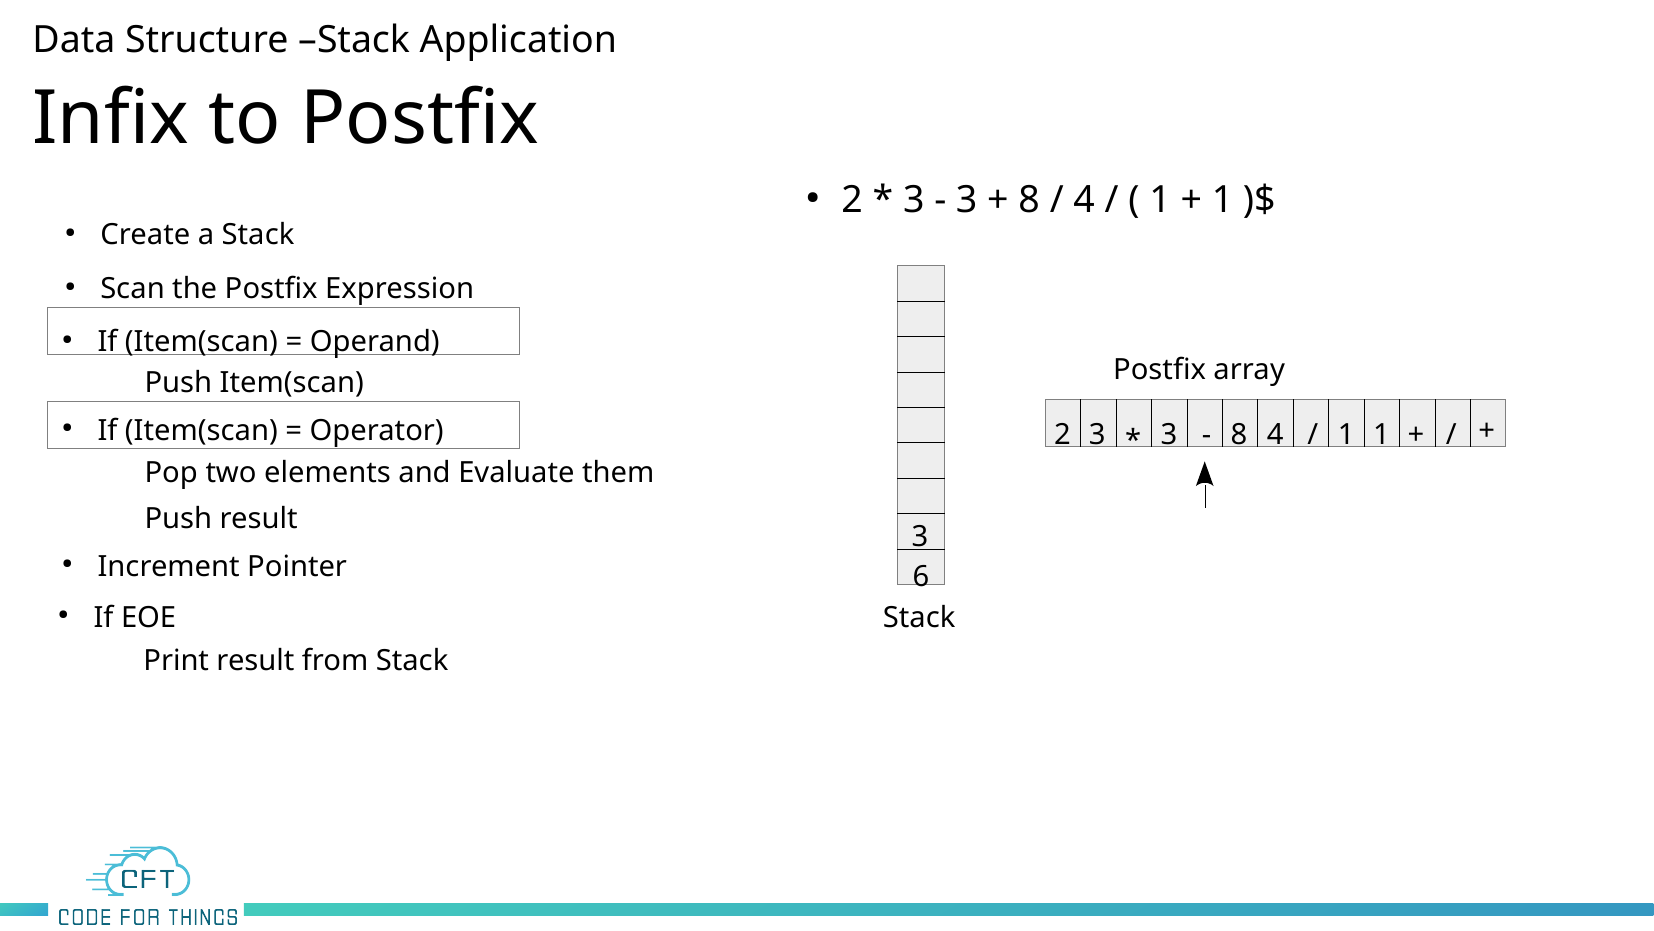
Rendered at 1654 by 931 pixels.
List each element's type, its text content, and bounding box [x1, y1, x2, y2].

text_box [1117, 399, 1151, 411]
text_box - [1187, 405, 1236, 455]
text_box [1365, 399, 1399, 405]
text_box 2 * 3 - 3 + 8 / 4 / ( 1 + 1 )$ [791, 165, 1377, 225]
text_box [1258, 399, 1293, 405]
text_box [496, 401, 520, 449]
text_box [1188, 399, 1222, 405]
text_box [1436, 399, 1470, 405]
text_box [897, 265, 945, 301]
text_box [897, 479, 945, 507]
text_box Push result [94, 490, 426, 550]
text_box 4 [1252, 405, 1292, 455]
text_box Push Item(scan) [94, 373, 426, 401]
text_box 3 [1145, 405, 1187, 455]
text_box + [1463, 401, 1518, 451]
text_box Create a Stack [50, 206, 355, 266]
text_box If (Item(scan) = Operator) [47, 401, 496, 461]
title Data Structure –Stack Application Infix to Postfix [32, 12, 1536, 166]
text_box Stack [868, 588, 979, 638]
text_box 1 [1341, 405, 1372, 455]
text_box [1081, 399, 1116, 405]
text_box [47, 307, 520, 355]
text_box 6 [897, 547, 946, 597]
text_box 3 [1074, 405, 1123, 455]
text_box [1152, 399, 1187, 405]
text_box [897, 302, 945, 336]
text_box [1294, 399, 1328, 405]
text_box / [1292, 405, 1341, 455]
text_box Scan the Postfix Expression [50, 259, 537, 319]
text_box * [1110, 411, 1159, 461]
text_box Print result from Stack [93, 631, 615, 691]
text_box Pop two elements and Evaluate them [94, 443, 709, 502]
text_box [1045, 399, 1080, 405]
text_box [897, 408, 945, 442]
text_box 8 [1236, 405, 1252, 455]
text_box 3 [896, 507, 945, 558]
picture [59, 846, 237, 925]
text_box [897, 373, 945, 407]
text_box If EOE [43, 588, 375, 638]
text_box Postfix array [1098, 340, 1312, 390]
text_box + [1407, 405, 1431, 455]
text_box [897, 337, 945, 372]
text_box Increment Pointer [47, 537, 621, 597]
text_box [1223, 399, 1257, 405]
text_box If (Item(scan) = Operand) [47, 312, 491, 373]
text_box 2 [1039, 405, 1074, 455]
text_box [1400, 399, 1435, 405]
text_box 1 [1372, 405, 1407, 455]
text_box / [1431, 405, 1471, 455]
text_box [1329, 399, 1364, 405]
text_box [897, 443, 945, 478]
